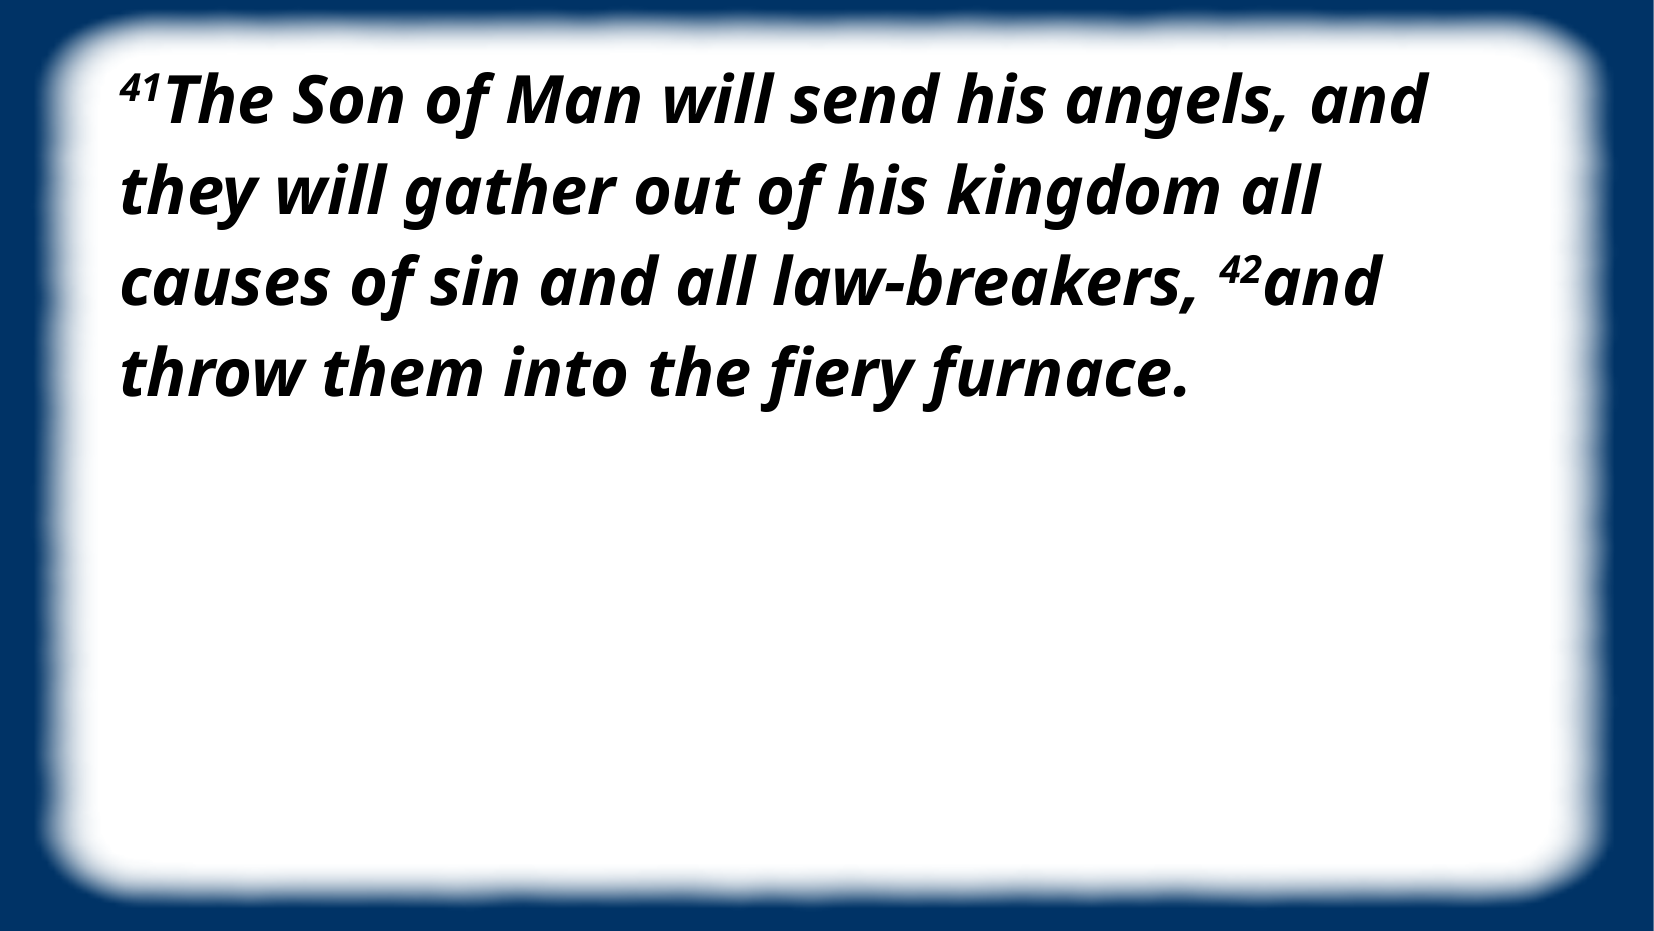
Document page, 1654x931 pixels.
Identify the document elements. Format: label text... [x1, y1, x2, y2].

picture [0, 0, 1654, 931]
text_box 41The Son of Man will send his angels, and they will gather out of his kingdom all causes of sin and all law-breakers, 42and throw them into the fiery furnace. [105, 45, 1546, 415]
